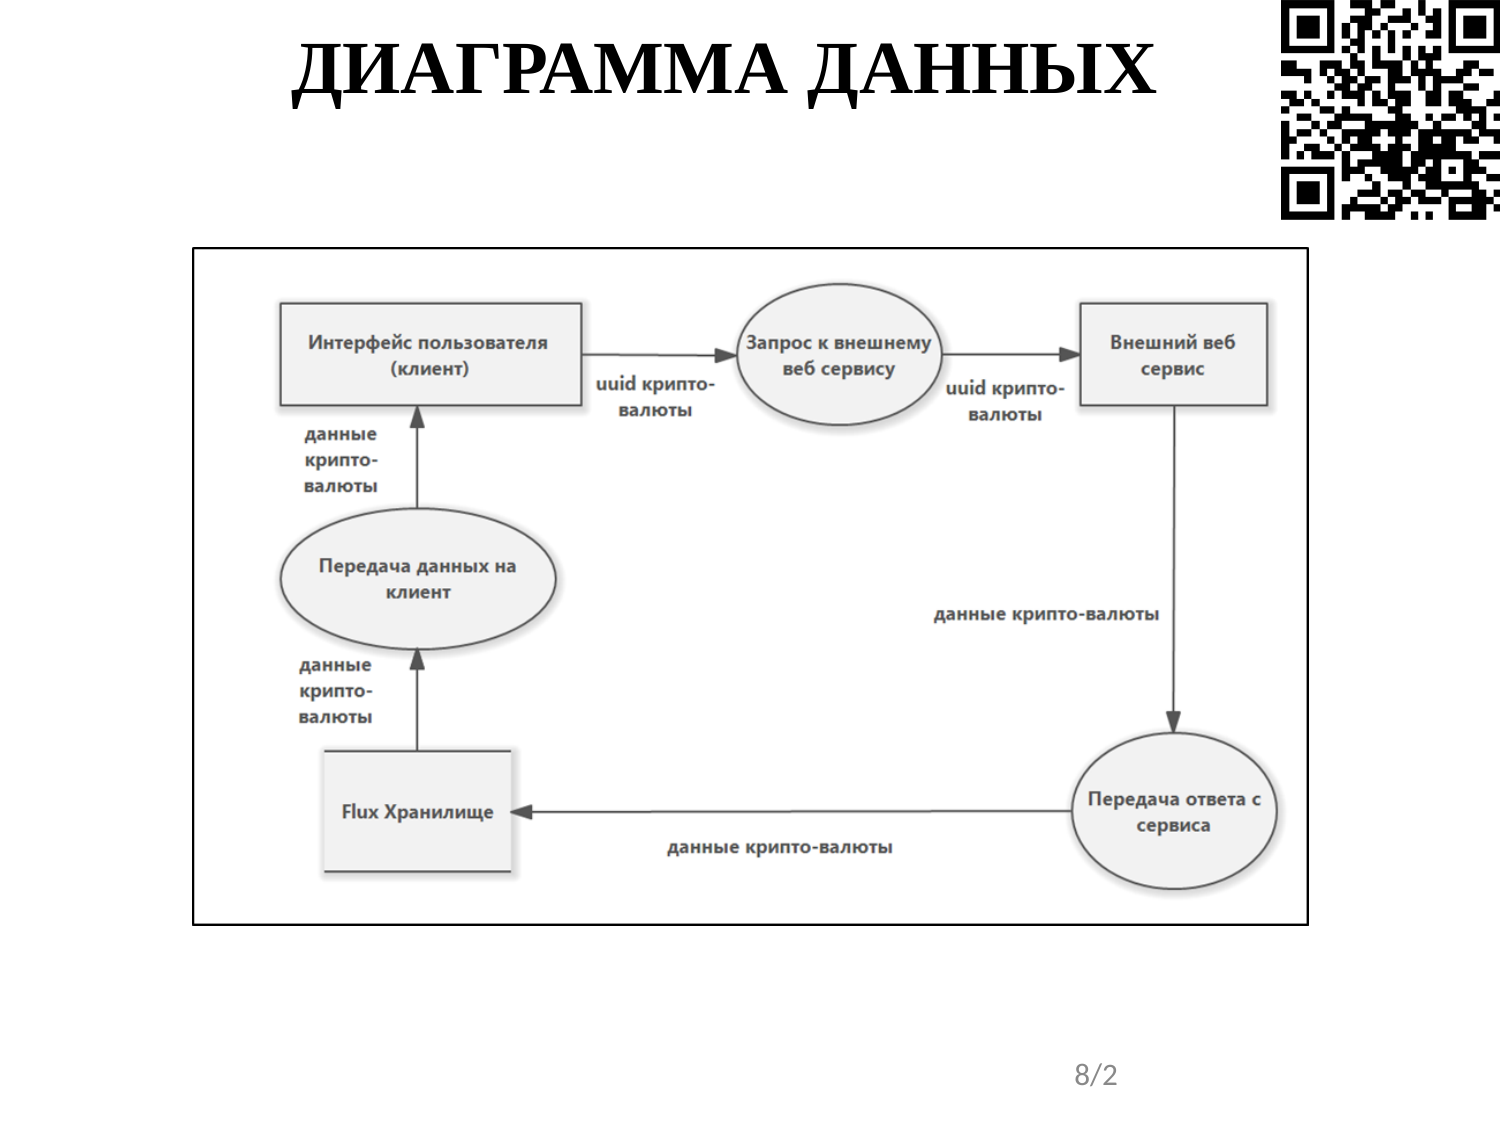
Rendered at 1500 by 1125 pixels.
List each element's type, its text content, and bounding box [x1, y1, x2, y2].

slide_number 8/2 [1059, 1042, 1397, 1103]
picture [1281, 0, 1500, 224]
title ДИАГРАММА ДАННЫХ [167, 0, 1281, 139]
picture [192, 247, 1309, 926]
